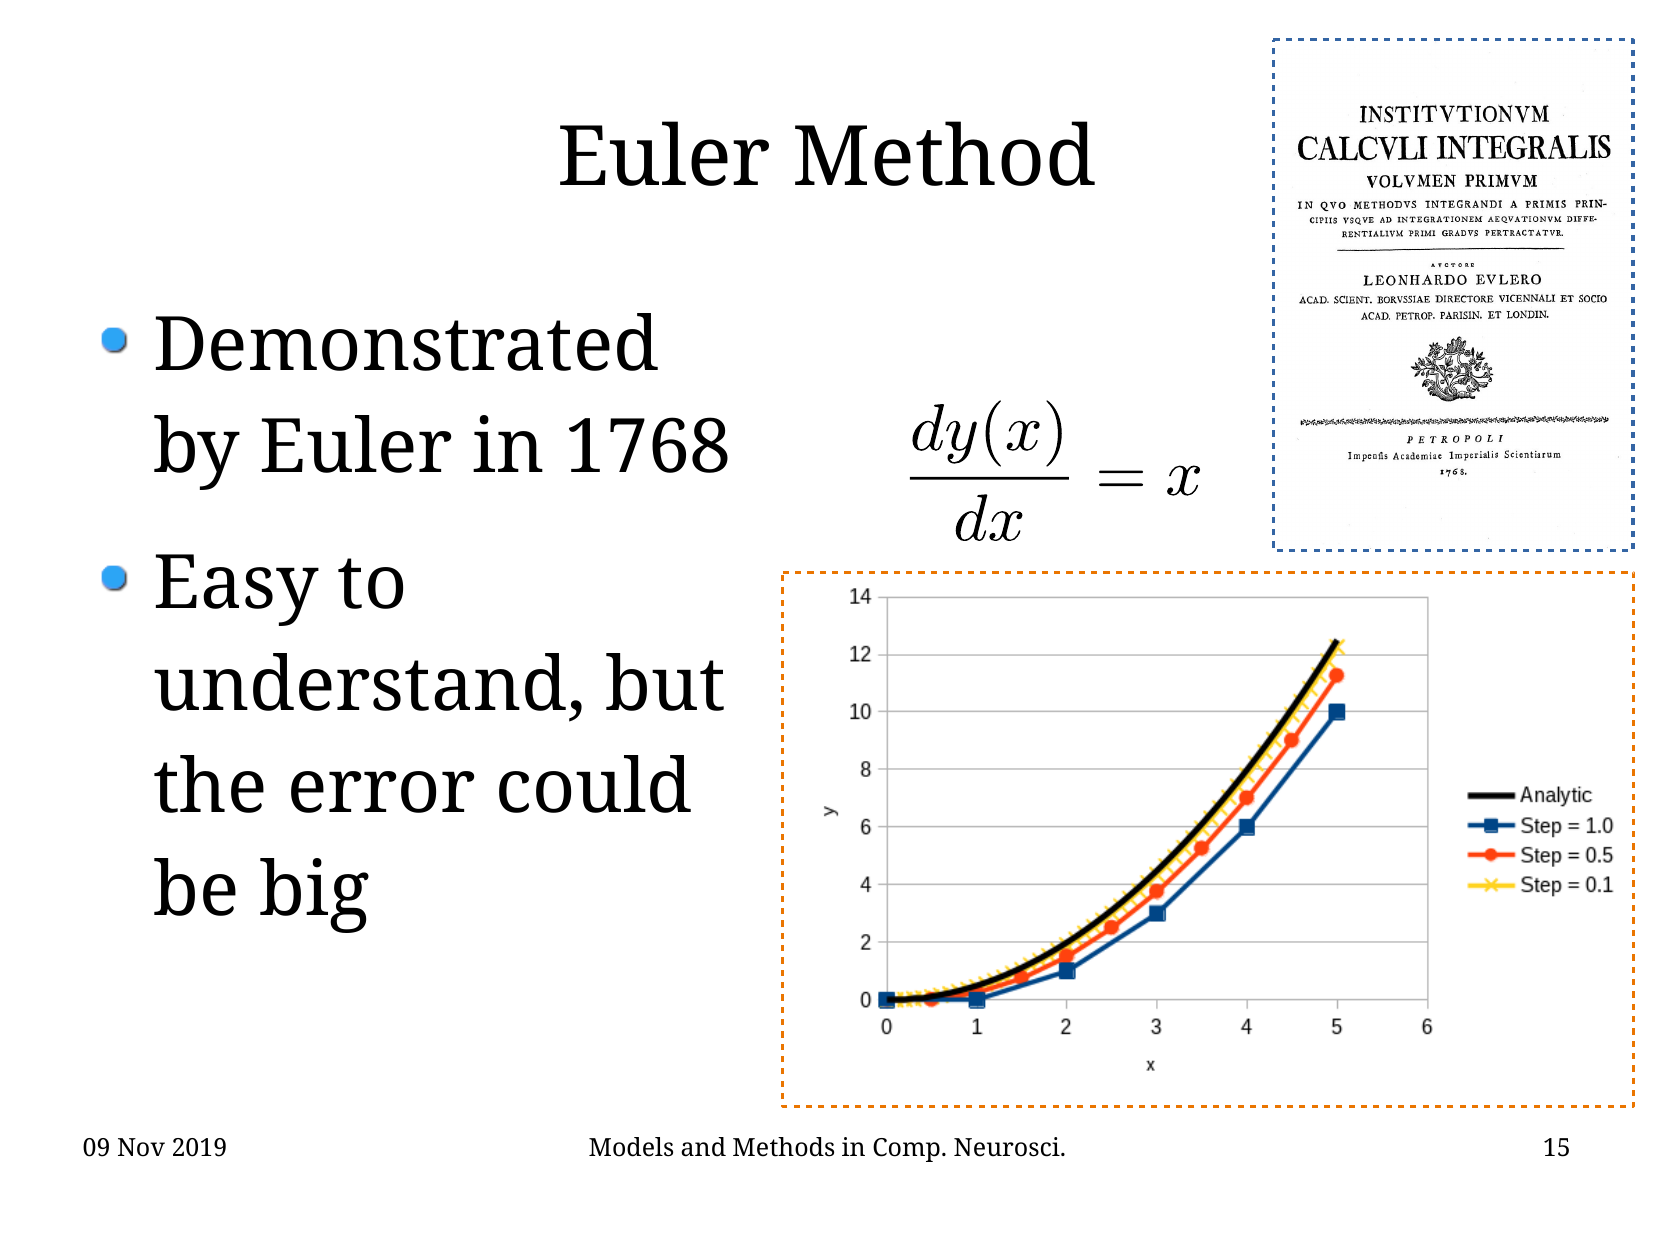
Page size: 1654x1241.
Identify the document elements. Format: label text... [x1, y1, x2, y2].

picture [784, 573, 1633, 1106]
list Demonstrated by Euler in 1768 Easy to understand, but the error could be big [82, 290, 764, 1010]
picture [909, 400, 1203, 541]
title Euler Method [82, 49, 1274, 257]
picture [1274, 41, 1632, 549]
